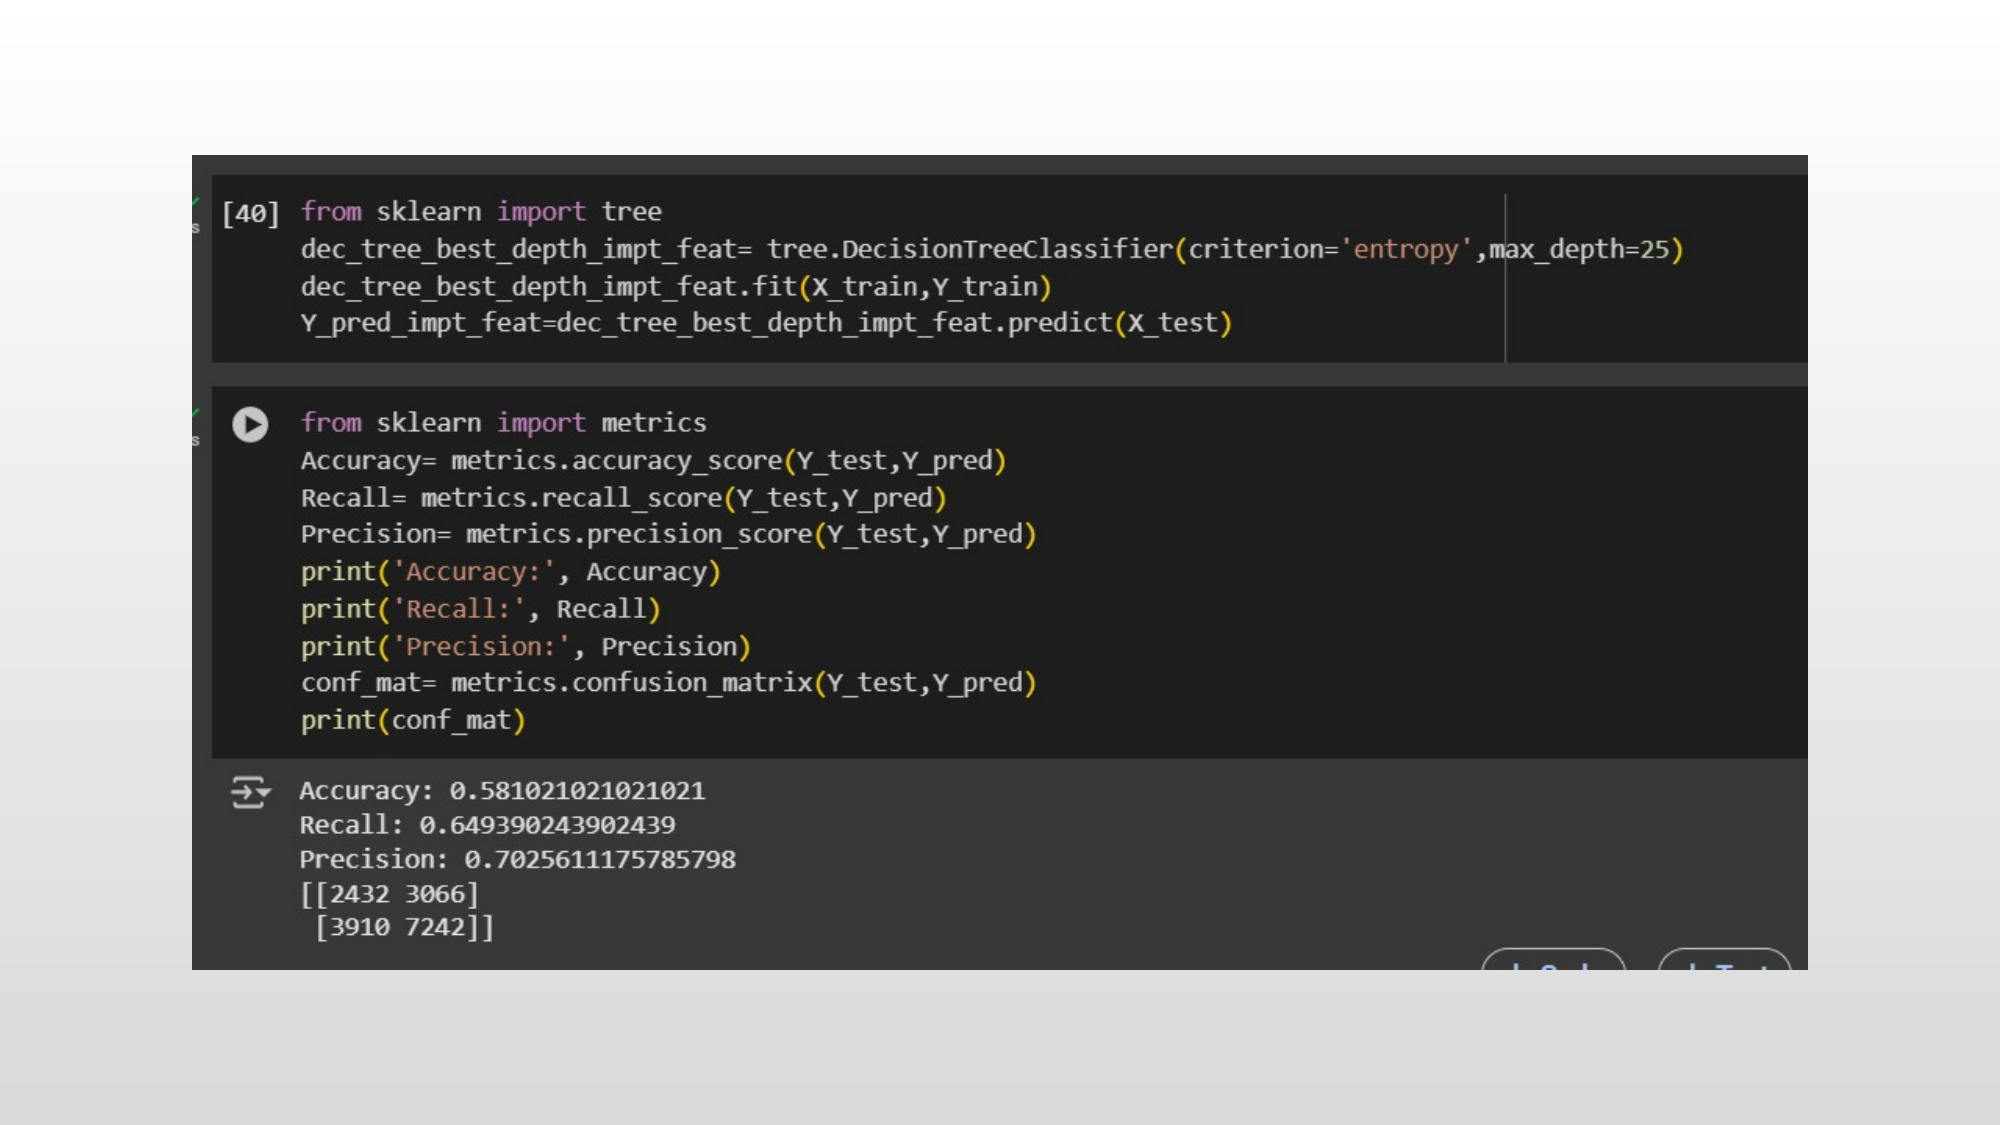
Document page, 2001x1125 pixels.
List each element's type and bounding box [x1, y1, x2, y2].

picture [192, 155, 1808, 970]
